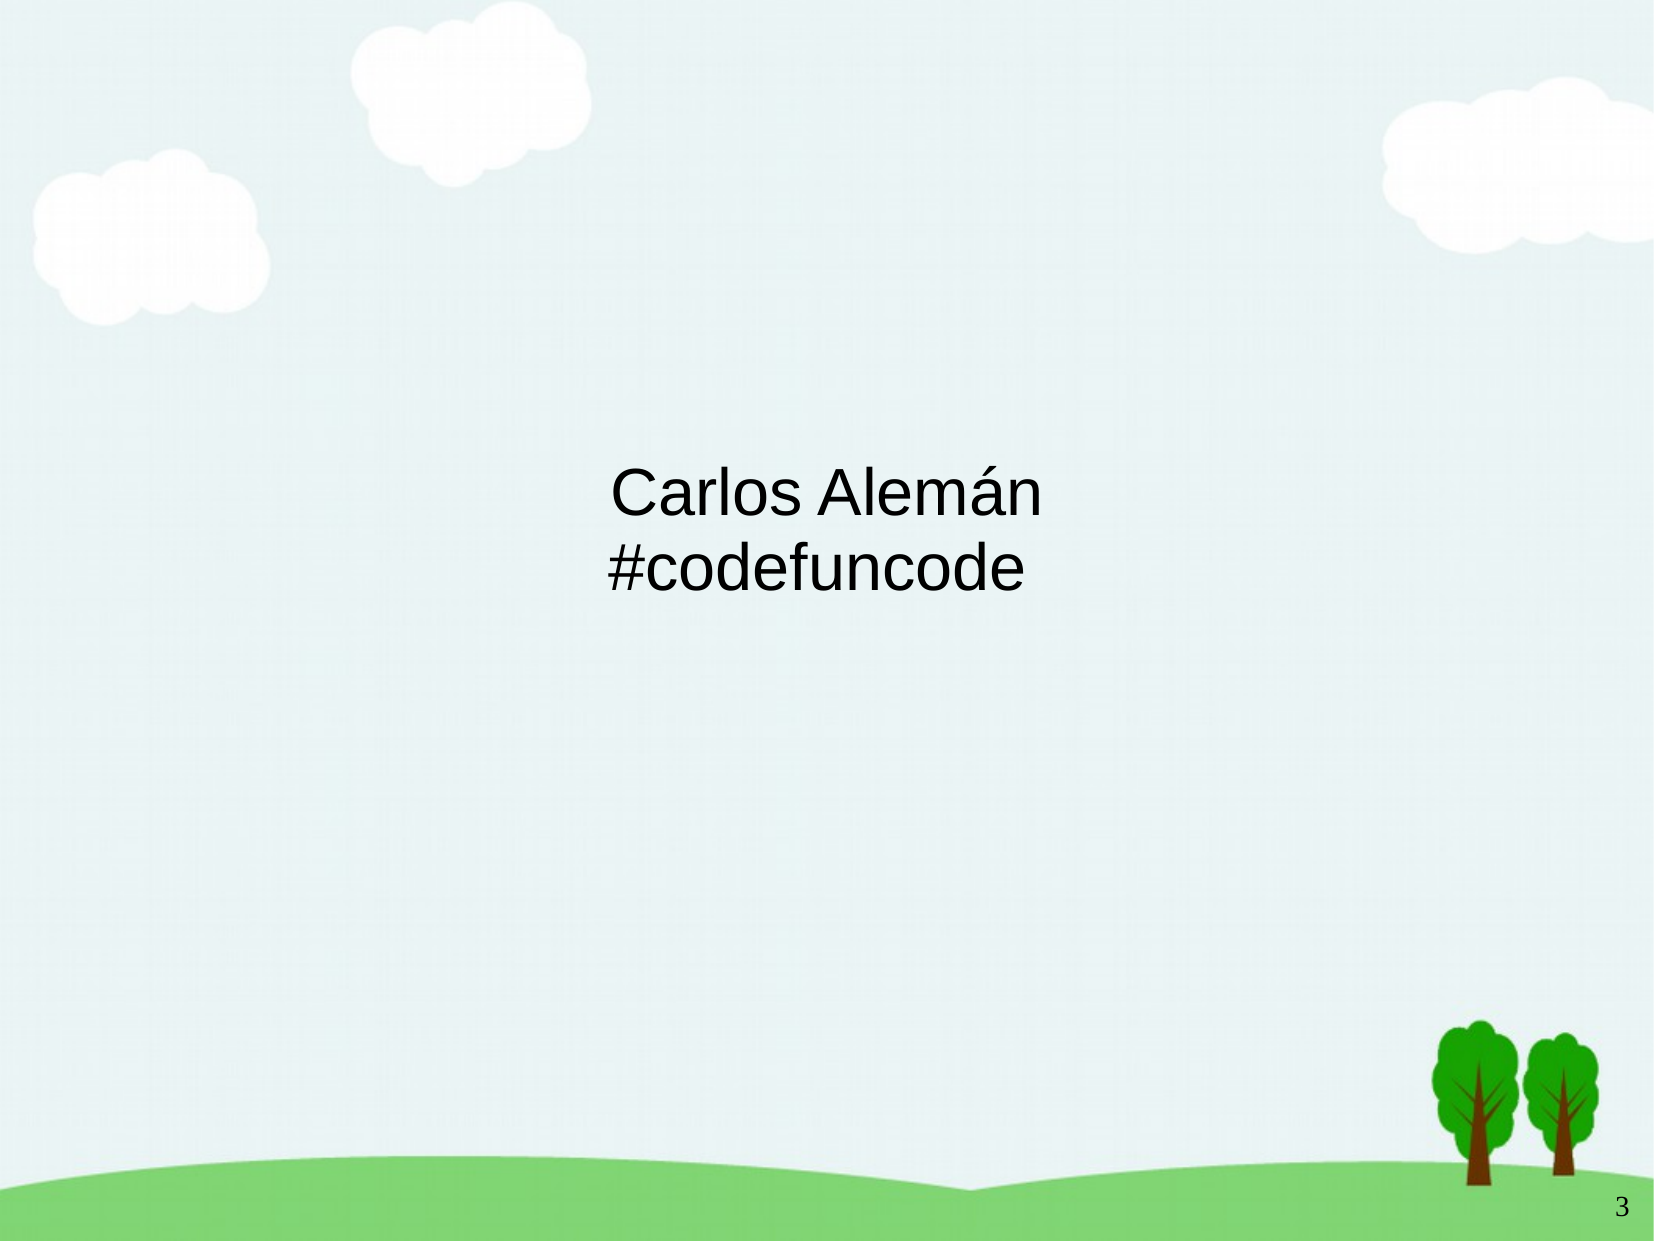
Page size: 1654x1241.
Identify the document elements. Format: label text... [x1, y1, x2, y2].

picture [0, 0, 1654, 1241]
text_box Carlos Alemán #codefuncode [82, 49, 1571, 1010]
